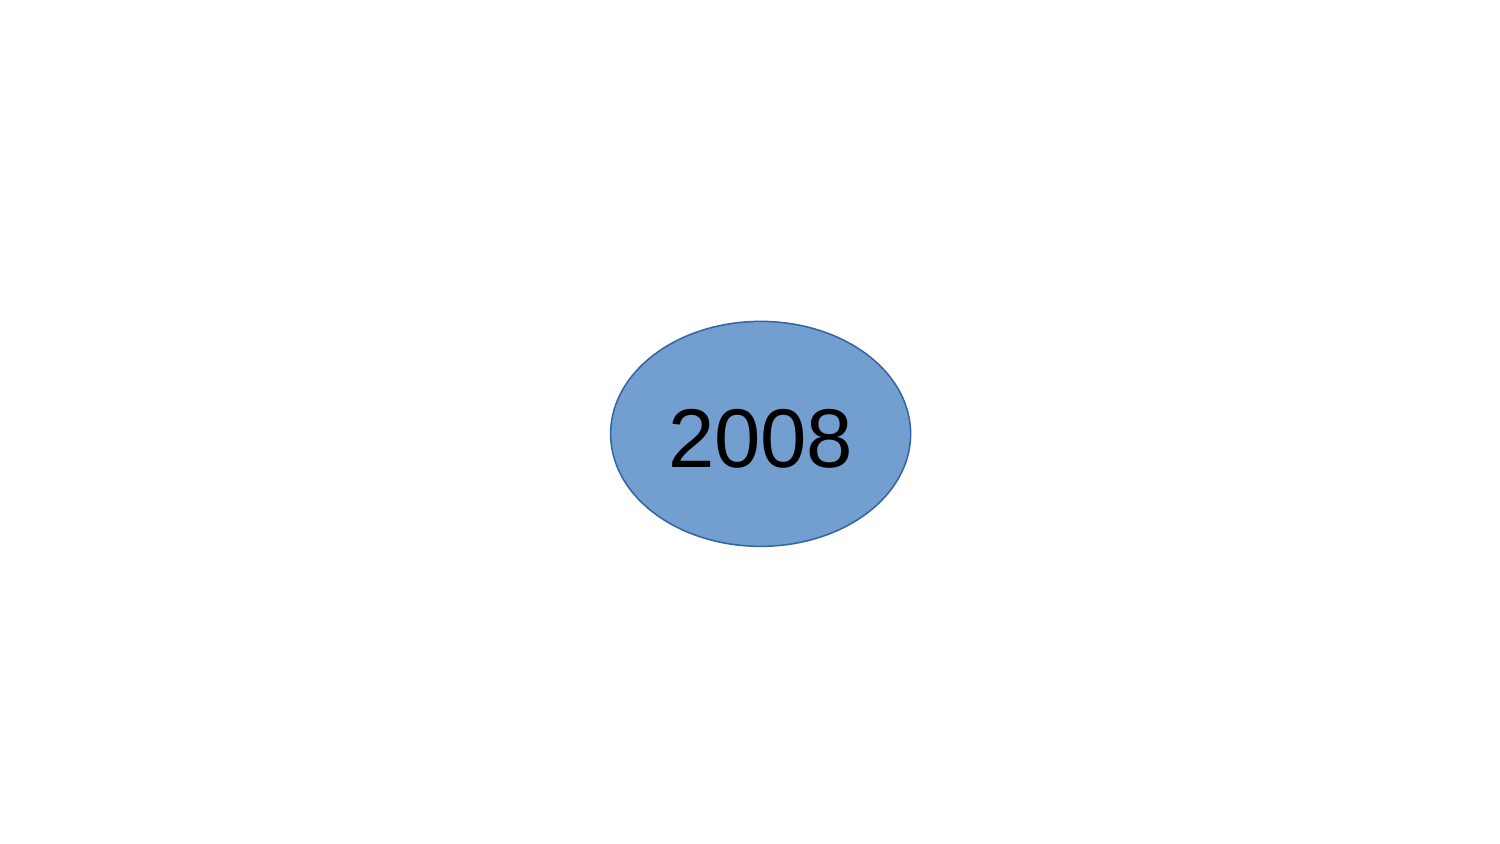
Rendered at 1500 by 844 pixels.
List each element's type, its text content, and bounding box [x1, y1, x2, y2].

text_box 2008 [610, 321, 911, 547]
